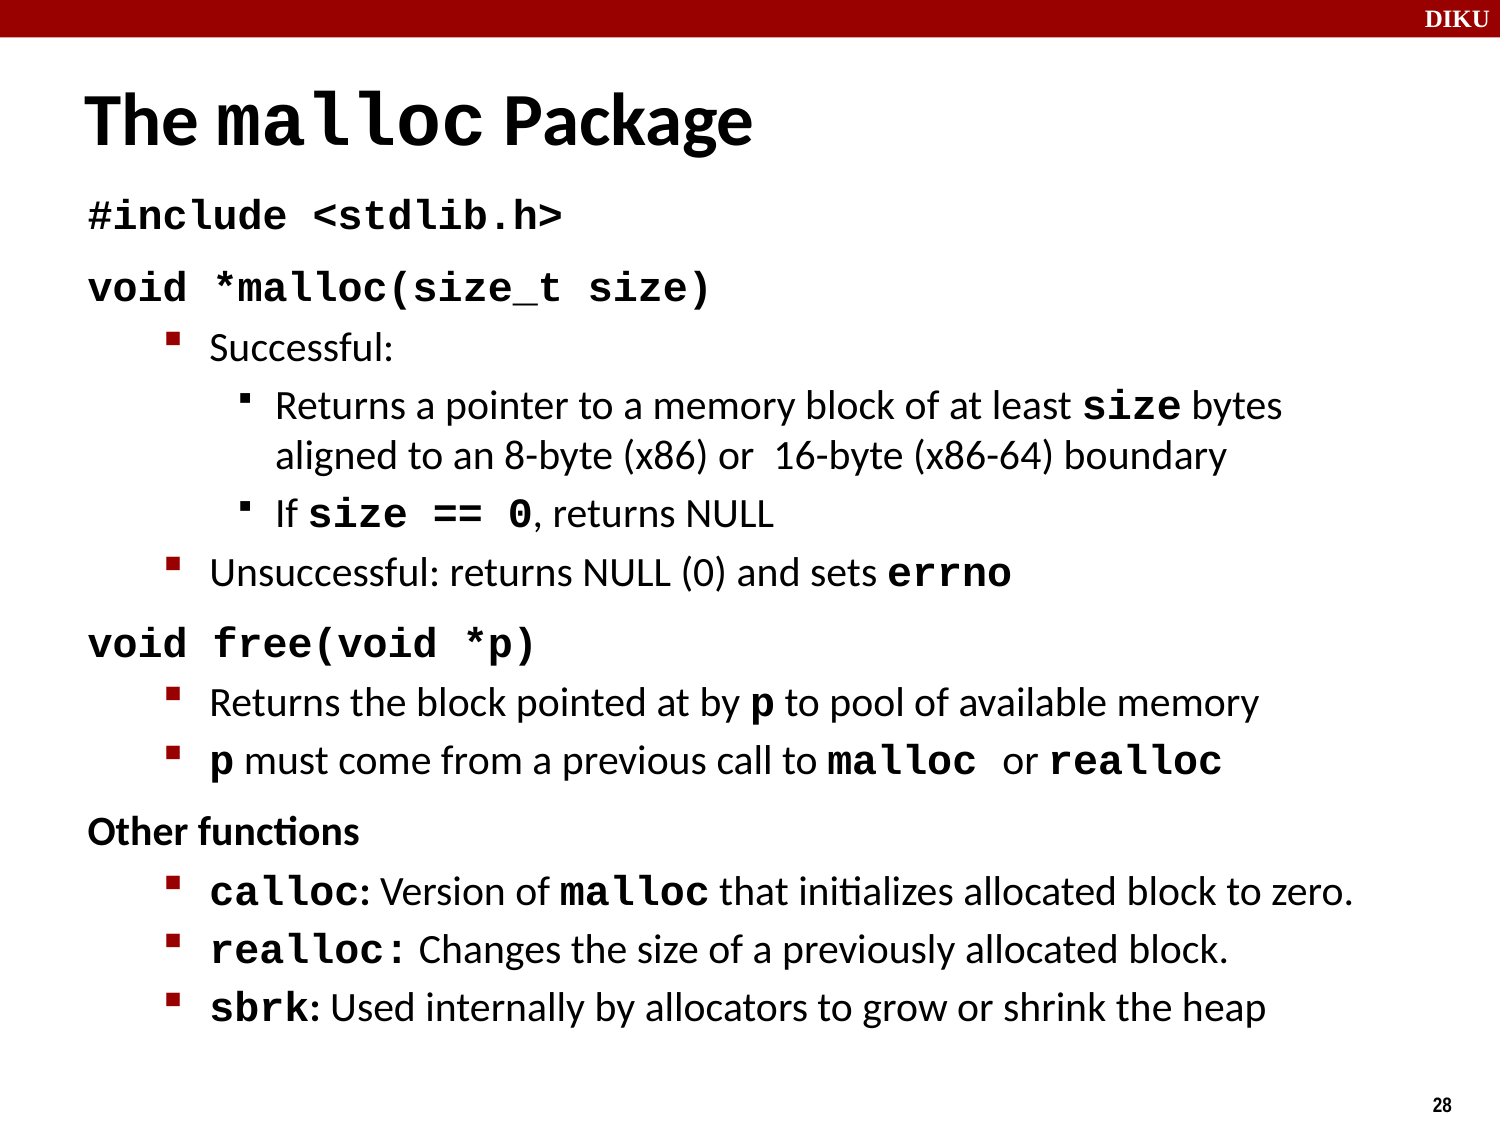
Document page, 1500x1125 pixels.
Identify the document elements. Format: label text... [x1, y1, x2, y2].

text_box The malloc Package [69, 68, 1045, 163]
text_box #include <stdlib.h> void *malloc(size_t size) Successful: Returns a pointer to a memory block of at least size bytes aligned to an 8-byte (x86) or 16-byte (x86-64) boundary If size == 0, returns NULL Unsuccessful: returns NULL (0) and sets errno void free(void *p) Returns the block pointed at by p to pool of available memory p must come from a previous call to malloc or realloc Other functions calloc: Version of malloc that initializes allocated block to zero. realloc: Changes the size of a previously allocated block. sbrk: Used internally by allocators to grow or shrink the heap [72, 184, 1488, 1085]
